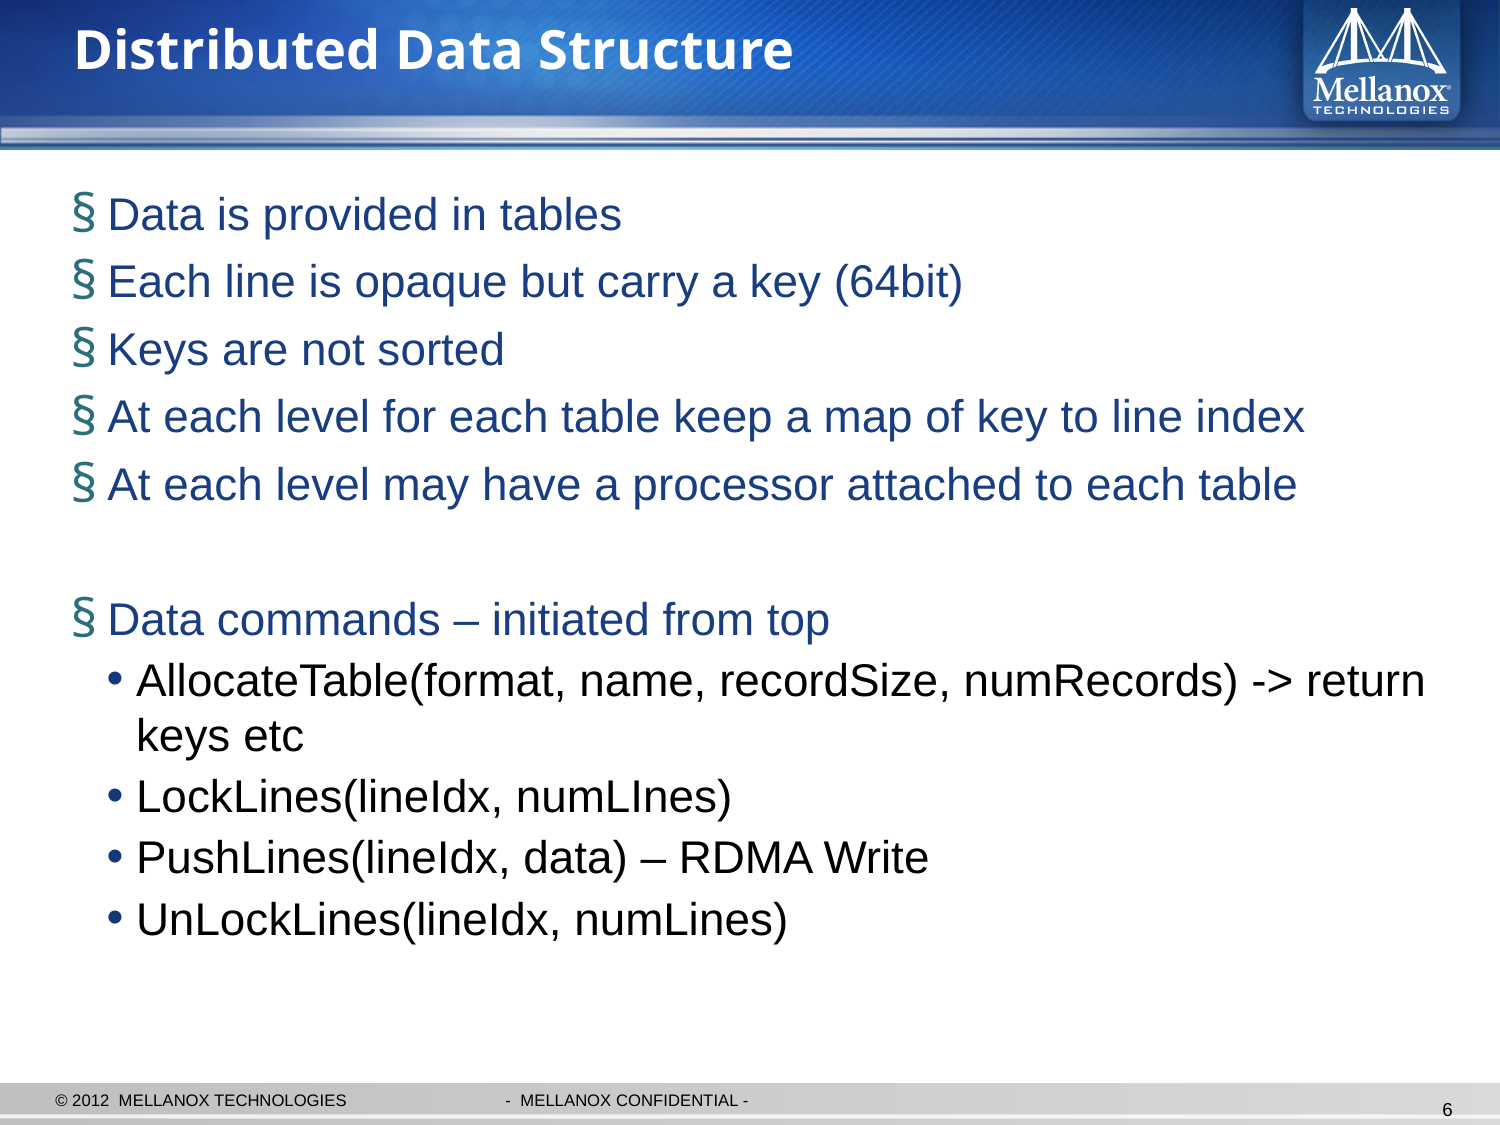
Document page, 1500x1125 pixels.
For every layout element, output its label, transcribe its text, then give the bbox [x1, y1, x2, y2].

list Data is provided in tables Each line is opaque but carry a key (64bit) Keys are not sorted At each level for each table keep a map of key to line index At each level may have a processor attached to each table Data commands – initiated from top AllocateTable(format, name, recordSize, numRecords) -> return keys etc LockLines(lineIdx, numLInes) PushLines(lineIdx, data) – RDMA Write UnLockLines(lineIdx, numLines) [55, 169, 1463, 1055]
title Distributed Data Structure [58, 0, 1268, 129]
picture [0, 0, 1500, 150]
